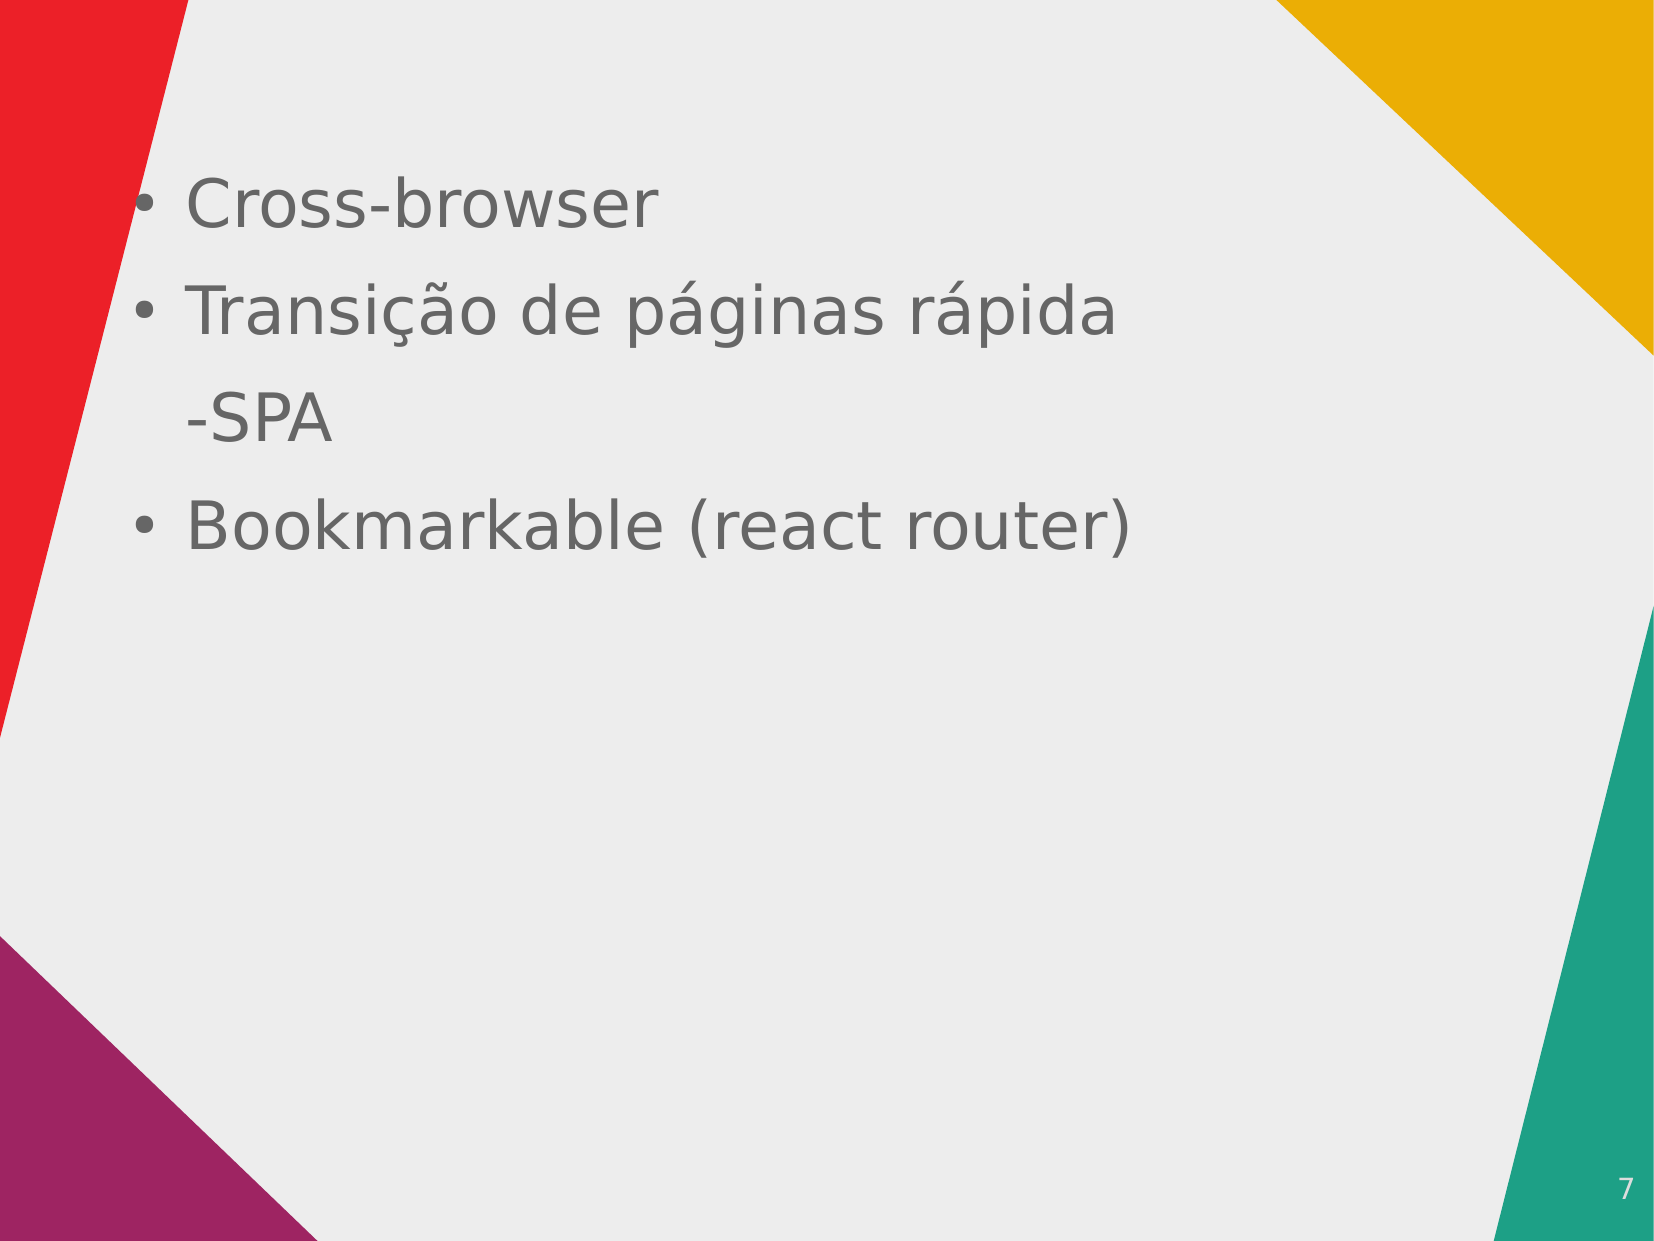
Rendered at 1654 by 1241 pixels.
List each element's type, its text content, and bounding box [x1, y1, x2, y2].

list Cross-browser Transição de páginas rápida -SPA Bookmarkable (react router) [114, 165, 1539, 896]
title [114, 73, 1539, 165]
